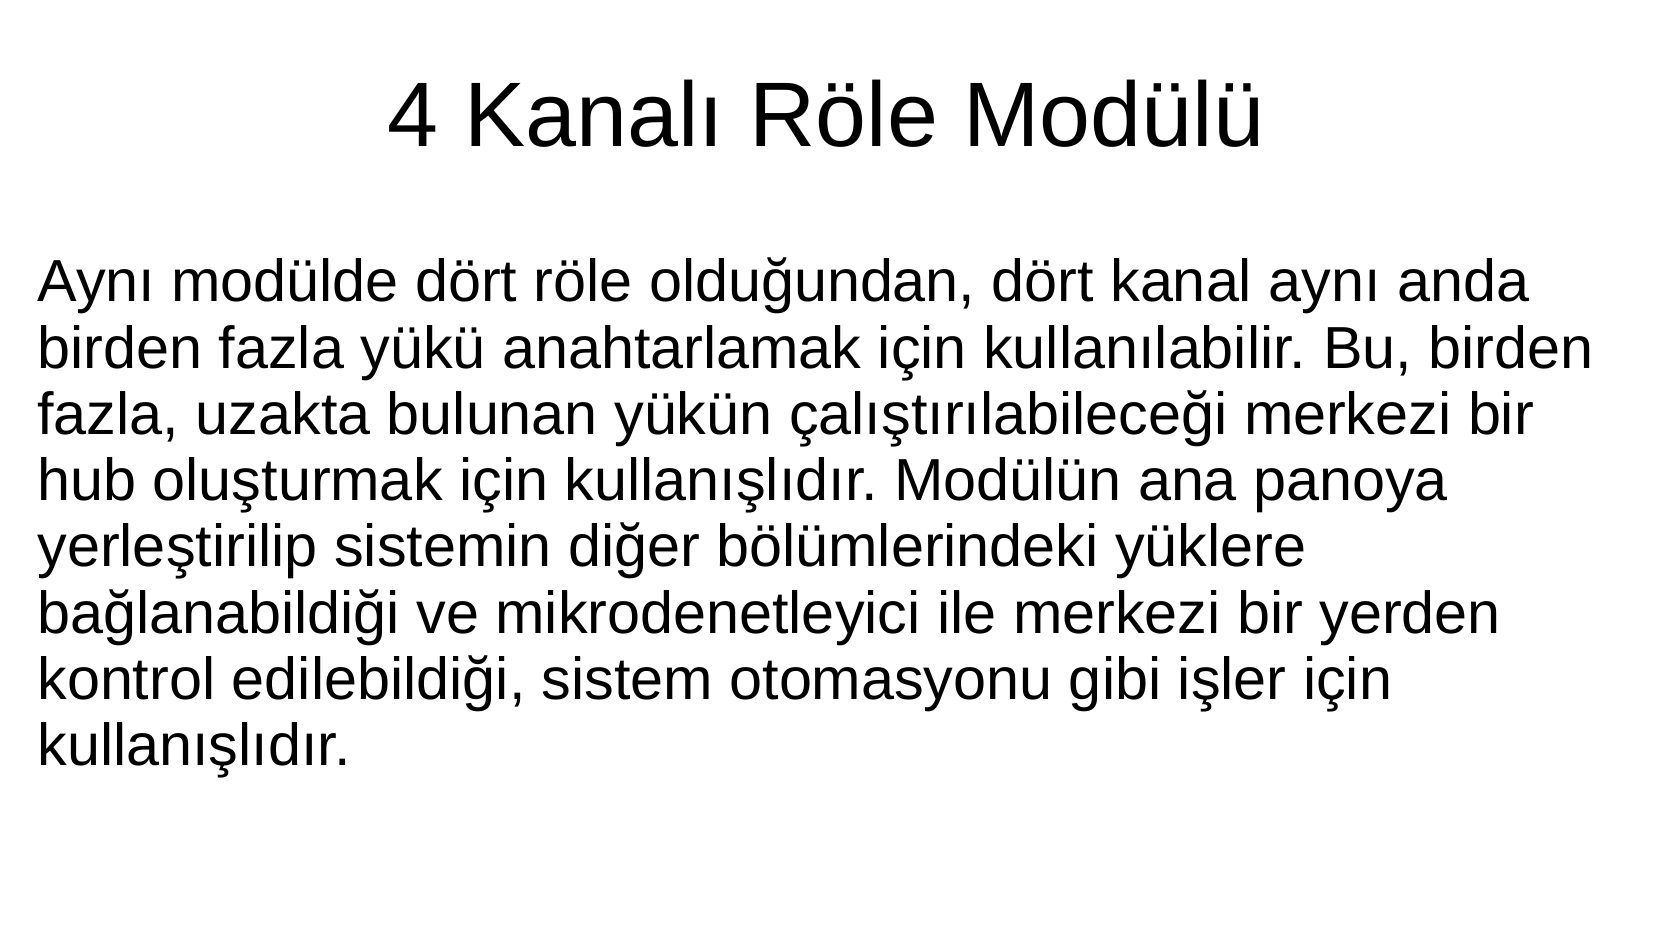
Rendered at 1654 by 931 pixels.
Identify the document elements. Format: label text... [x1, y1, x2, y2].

title 4 Kanalı Röle Modülü [82, 37, 1571, 193]
list Aynı modülde dört röle olduğundan, dört kanal aynı anda birden fazla yükü anahtarlamak için kullanılabilir. Bu, birden fazla, uzakta bulunan yükün çalıştırılabileceği merkezi bir hub oluşturmak için kullanışlıdır. Modülün ana panoya yerleştirilip sistemin diğer bölümlerindeki yüklere bağlanabildiği ve mikrodenetleyici ile merkezi bir yerden kontrol edilebildiği, sistem otomasyonu gibi işler için kullanışlıdır. [37, 248, 1643, 788]
